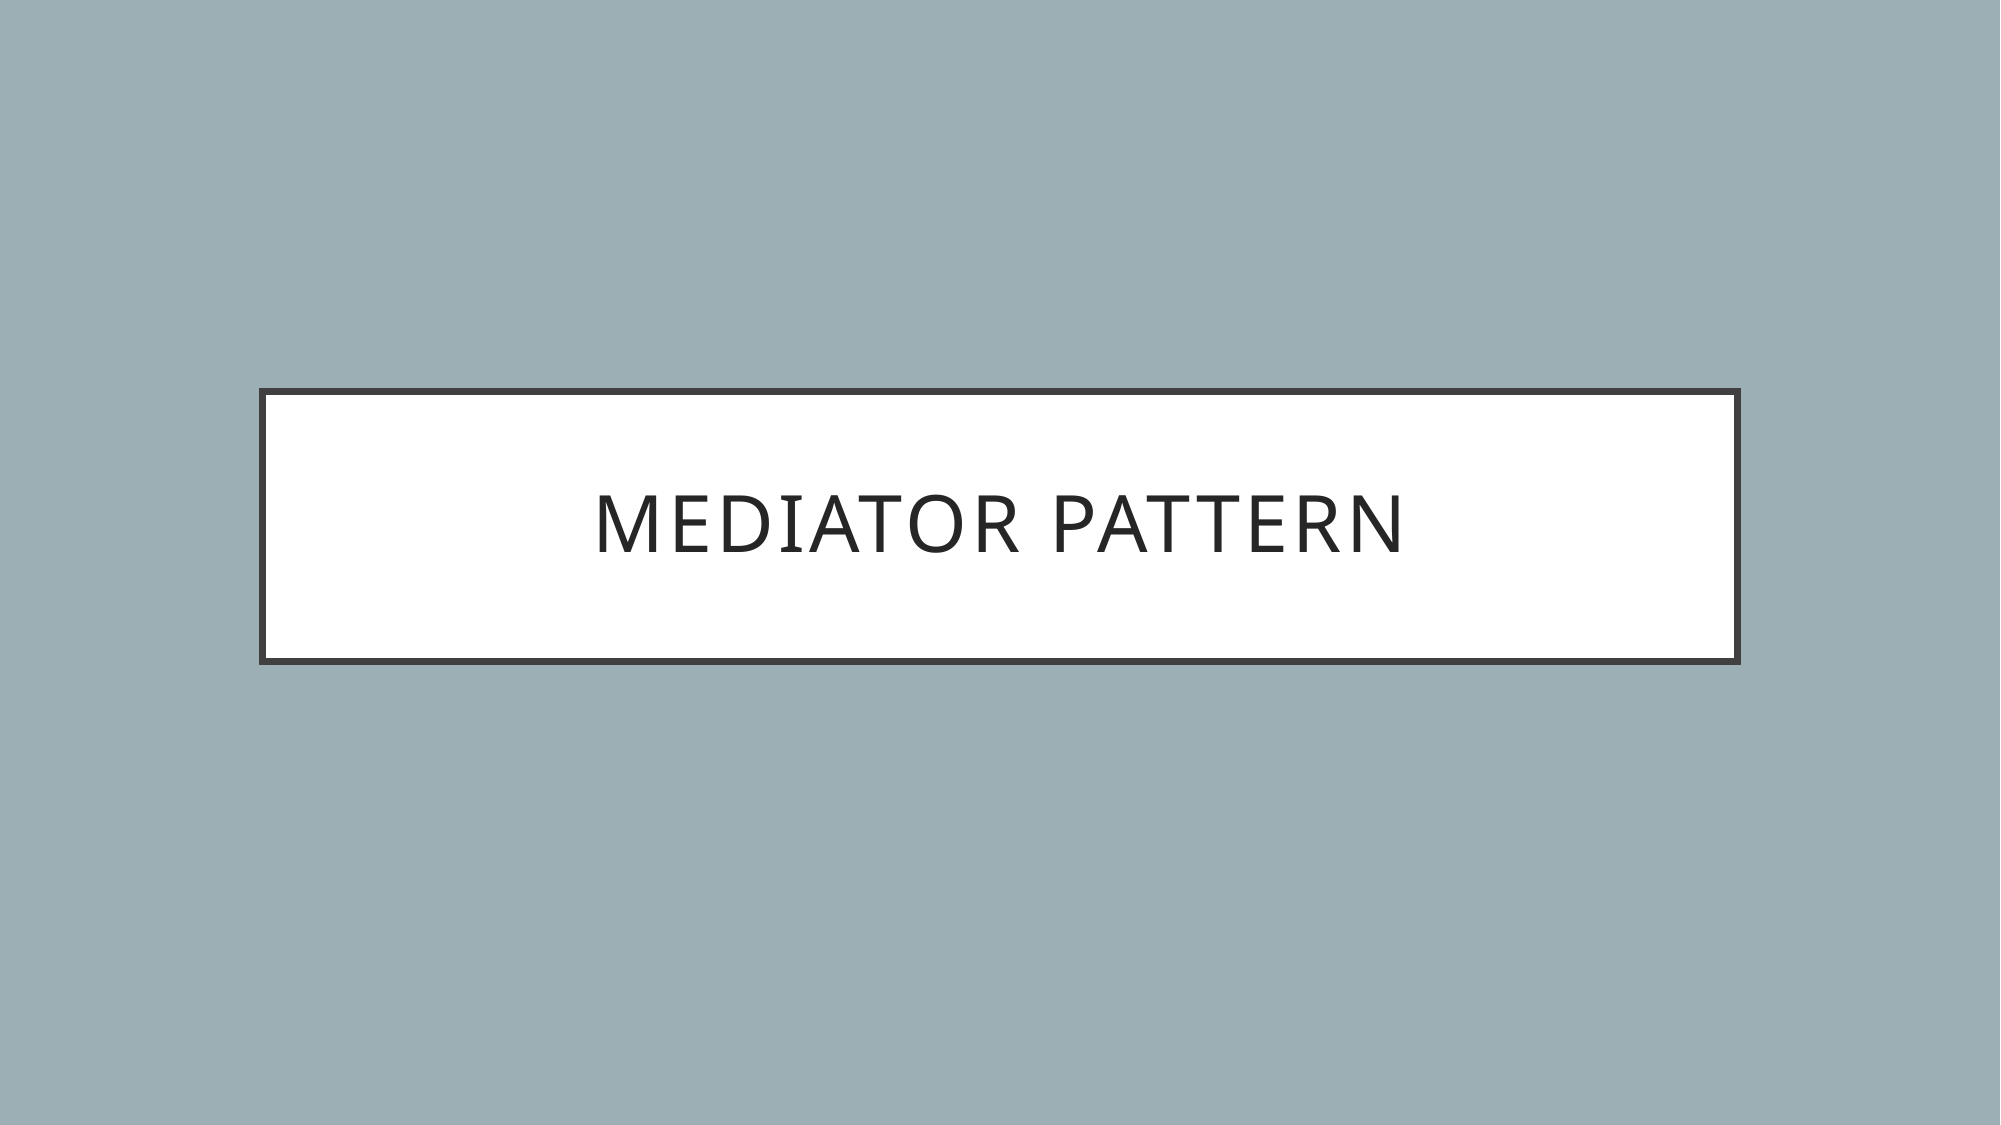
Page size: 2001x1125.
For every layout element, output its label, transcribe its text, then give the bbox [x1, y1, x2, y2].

title Mediator pattern [262, 391, 1738, 662]
